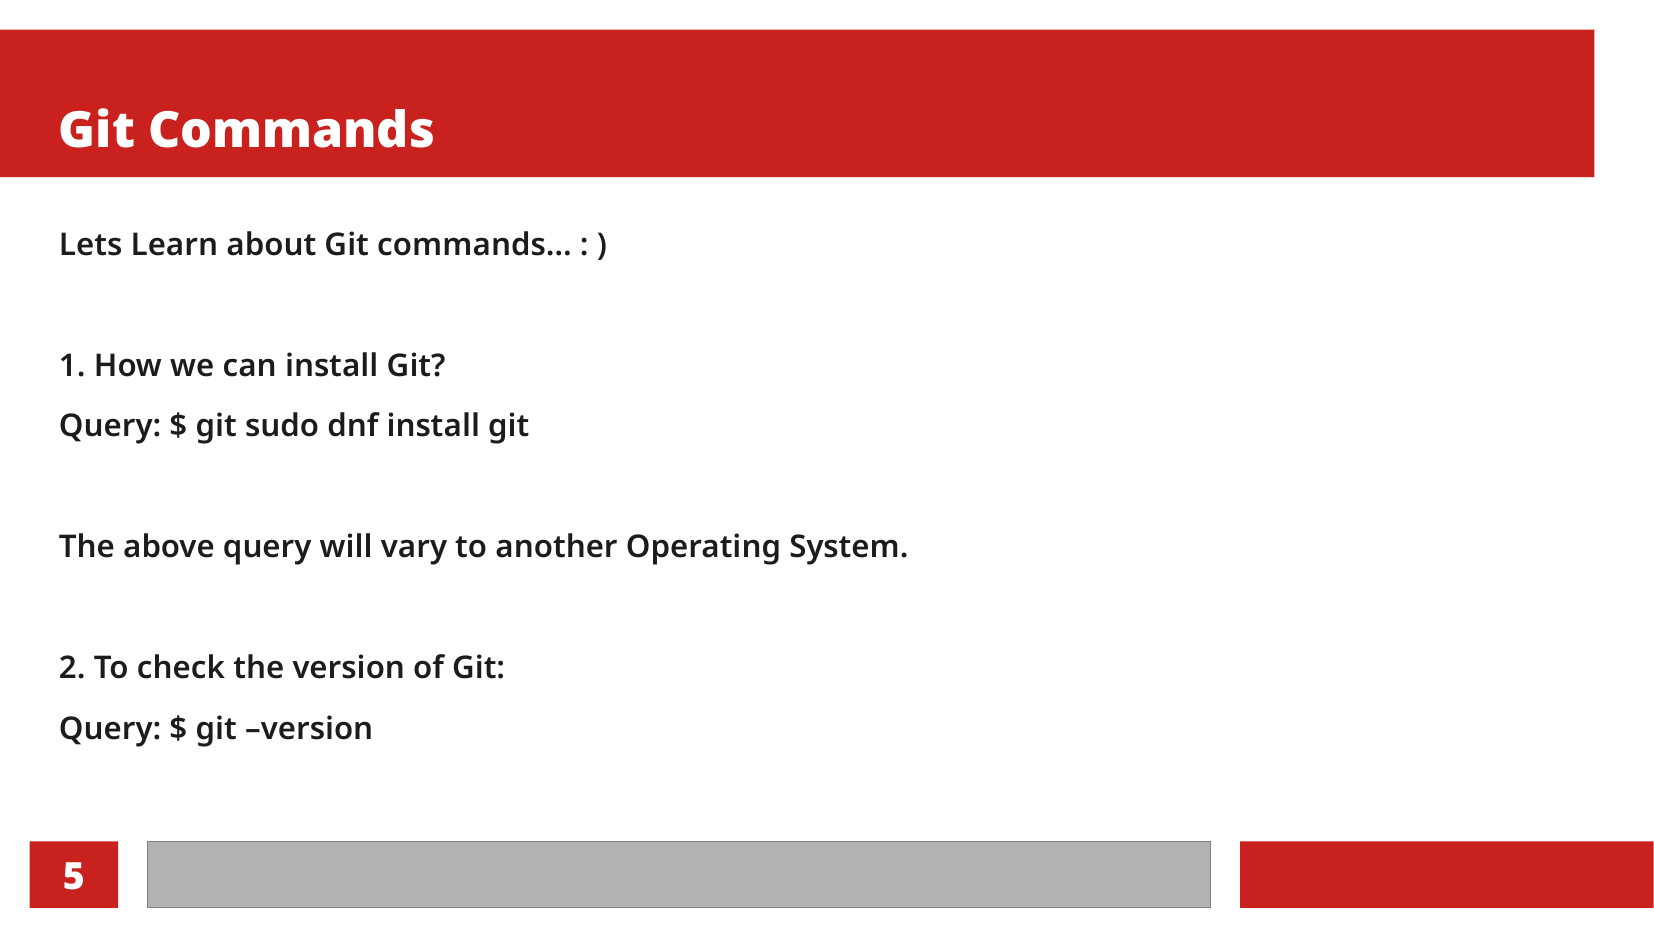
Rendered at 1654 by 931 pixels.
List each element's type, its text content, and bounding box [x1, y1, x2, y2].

list Lets Learn about Git commands… : ) 1. How we can install Git? Query: $ git sudo dnf install git The above query will vary to another Operating System. 2. To check the version of Git: Query: $ git –version [59, 221, 1565, 798]
title Git Commands [59, 44, 1595, 163]
